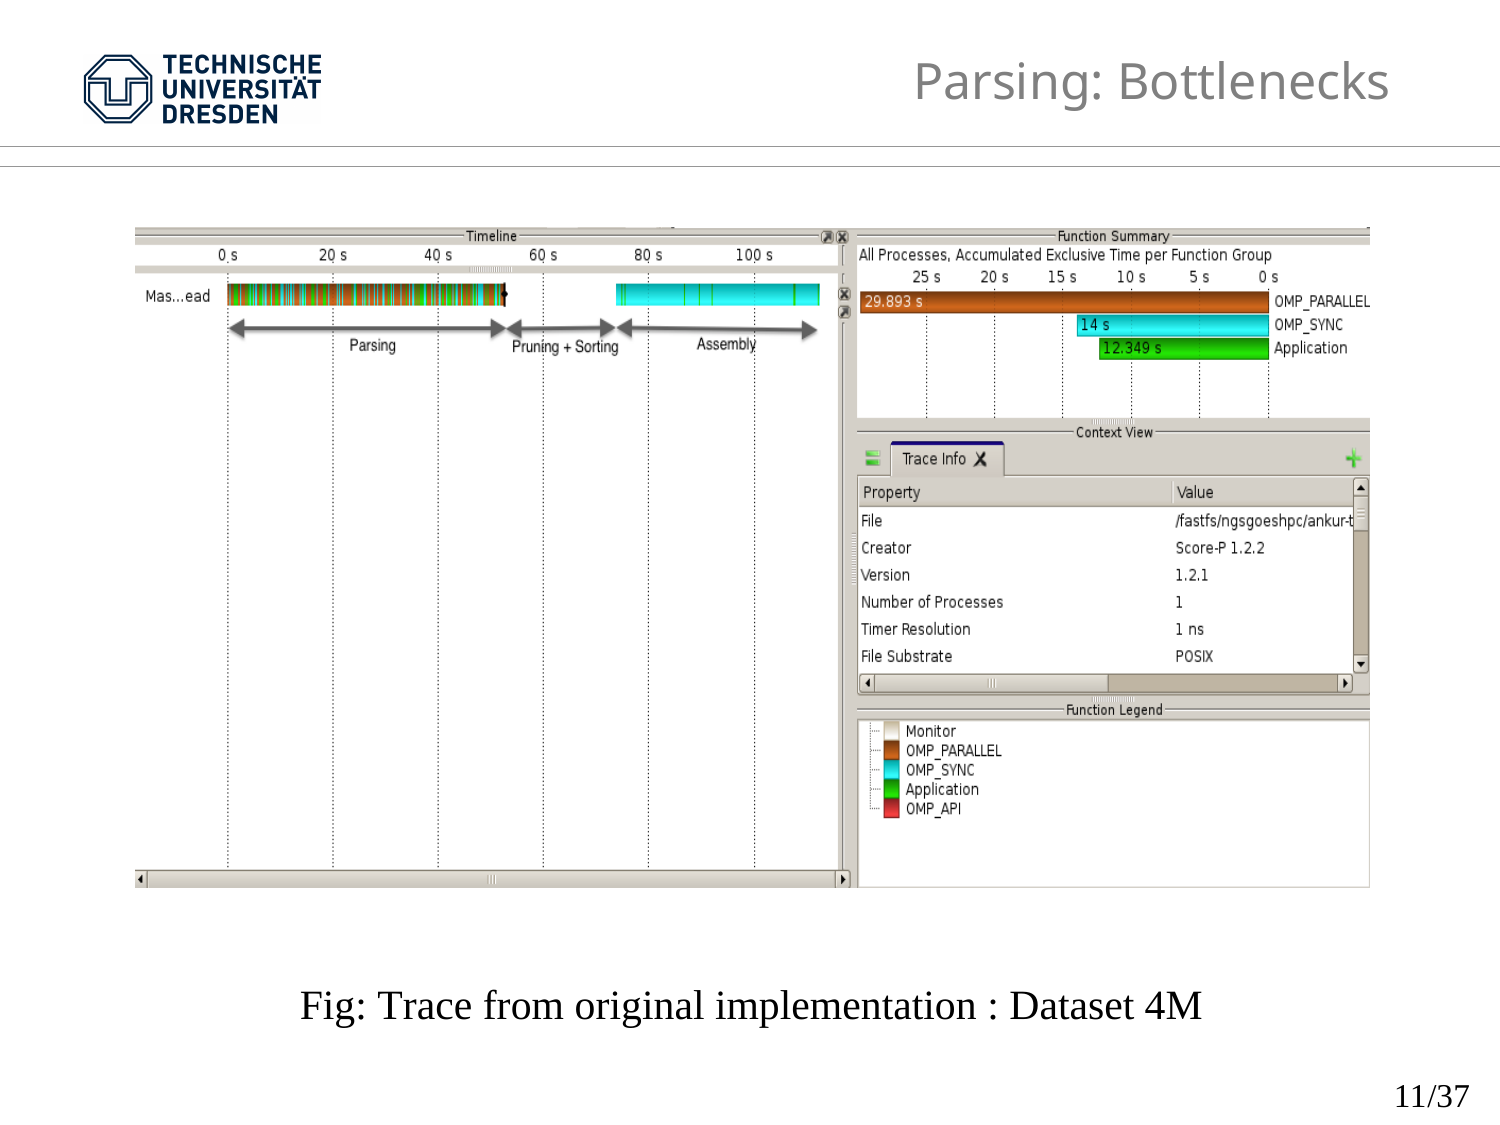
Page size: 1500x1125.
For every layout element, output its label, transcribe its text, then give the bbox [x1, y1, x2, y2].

picture [83, 54, 321, 124]
text_box Fig: Trace from original implementation : Dataset 4M [285, 975, 1306, 1083]
picture [135, 227, 1370, 888]
title Parsing: Bottlenecks [590, 12, 1392, 148]
